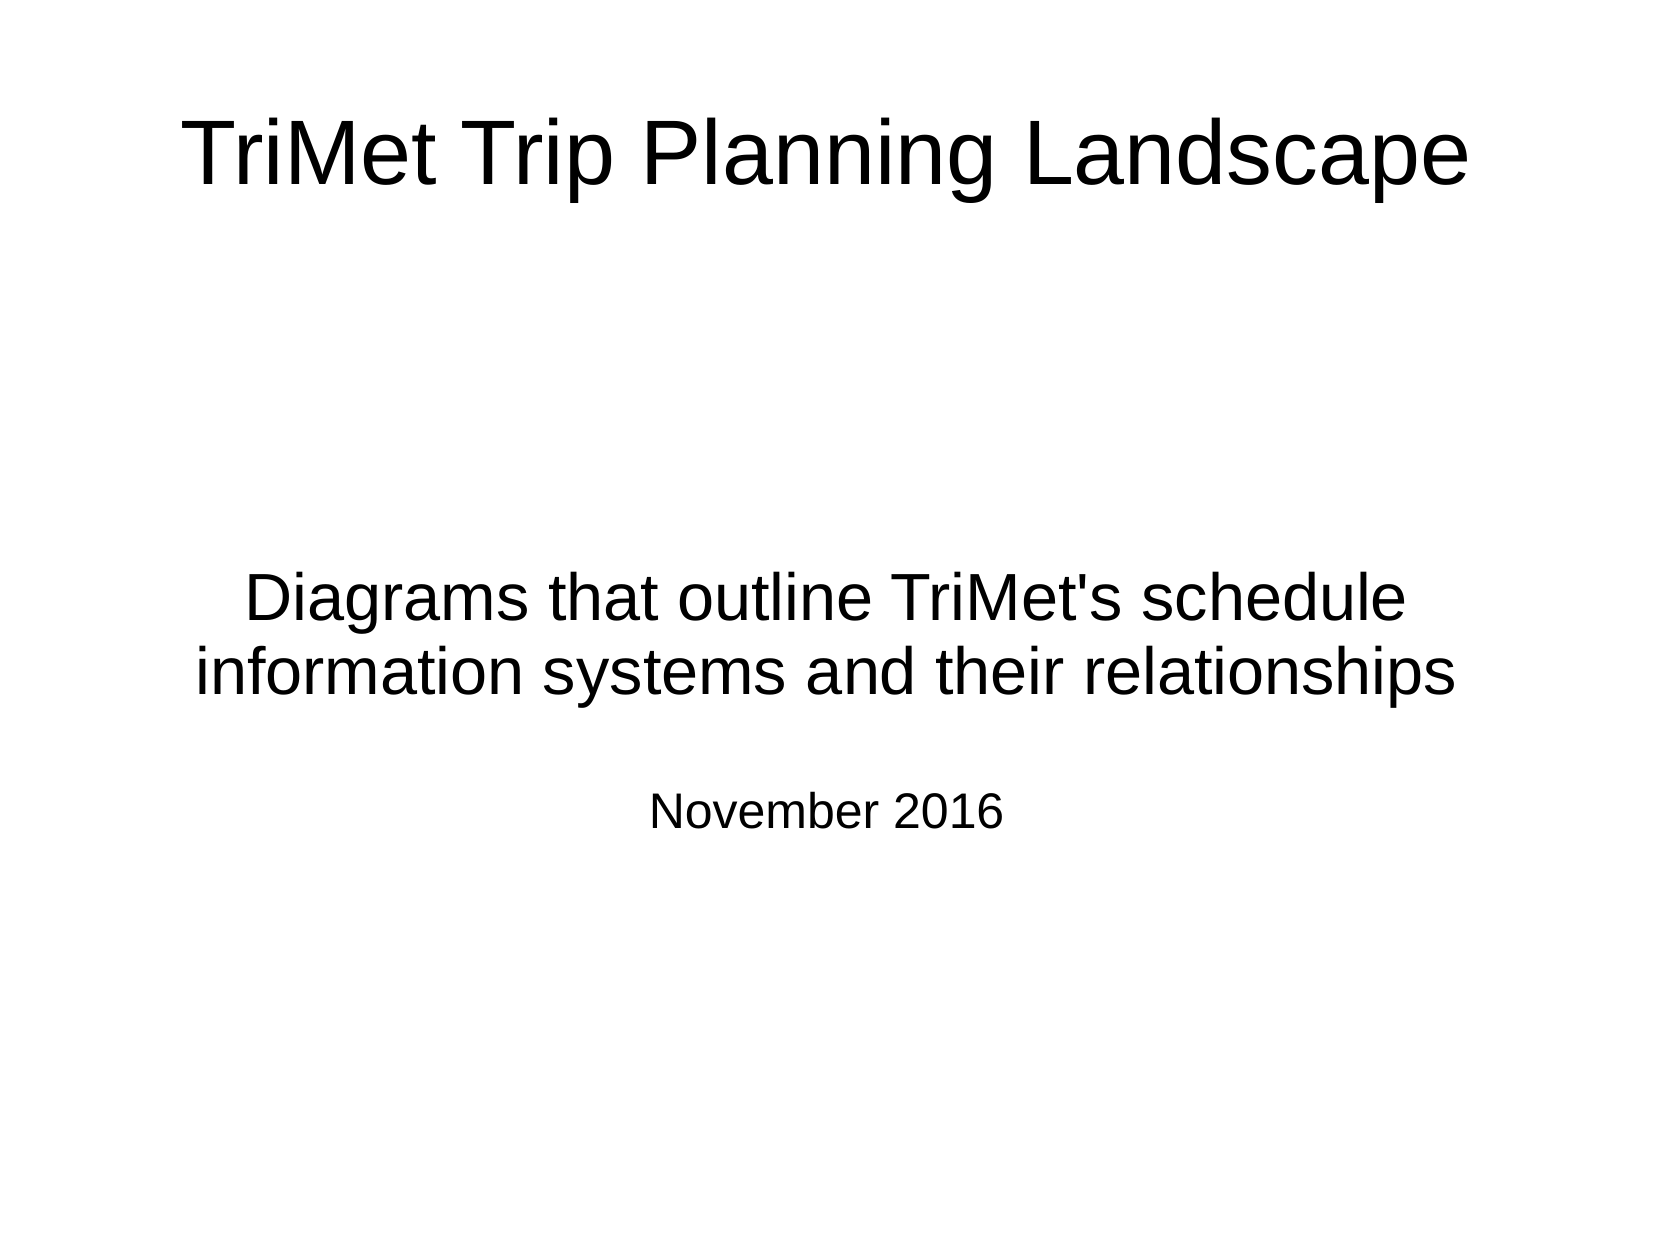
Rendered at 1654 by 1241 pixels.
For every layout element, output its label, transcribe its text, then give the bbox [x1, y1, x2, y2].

subtitle Diagrams that outline TriMet's schedule information systems and their relationships November 2016 [82, 290, 1571, 1109]
title TriMet Trip Planning Landscape [82, 49, 1571, 257]
